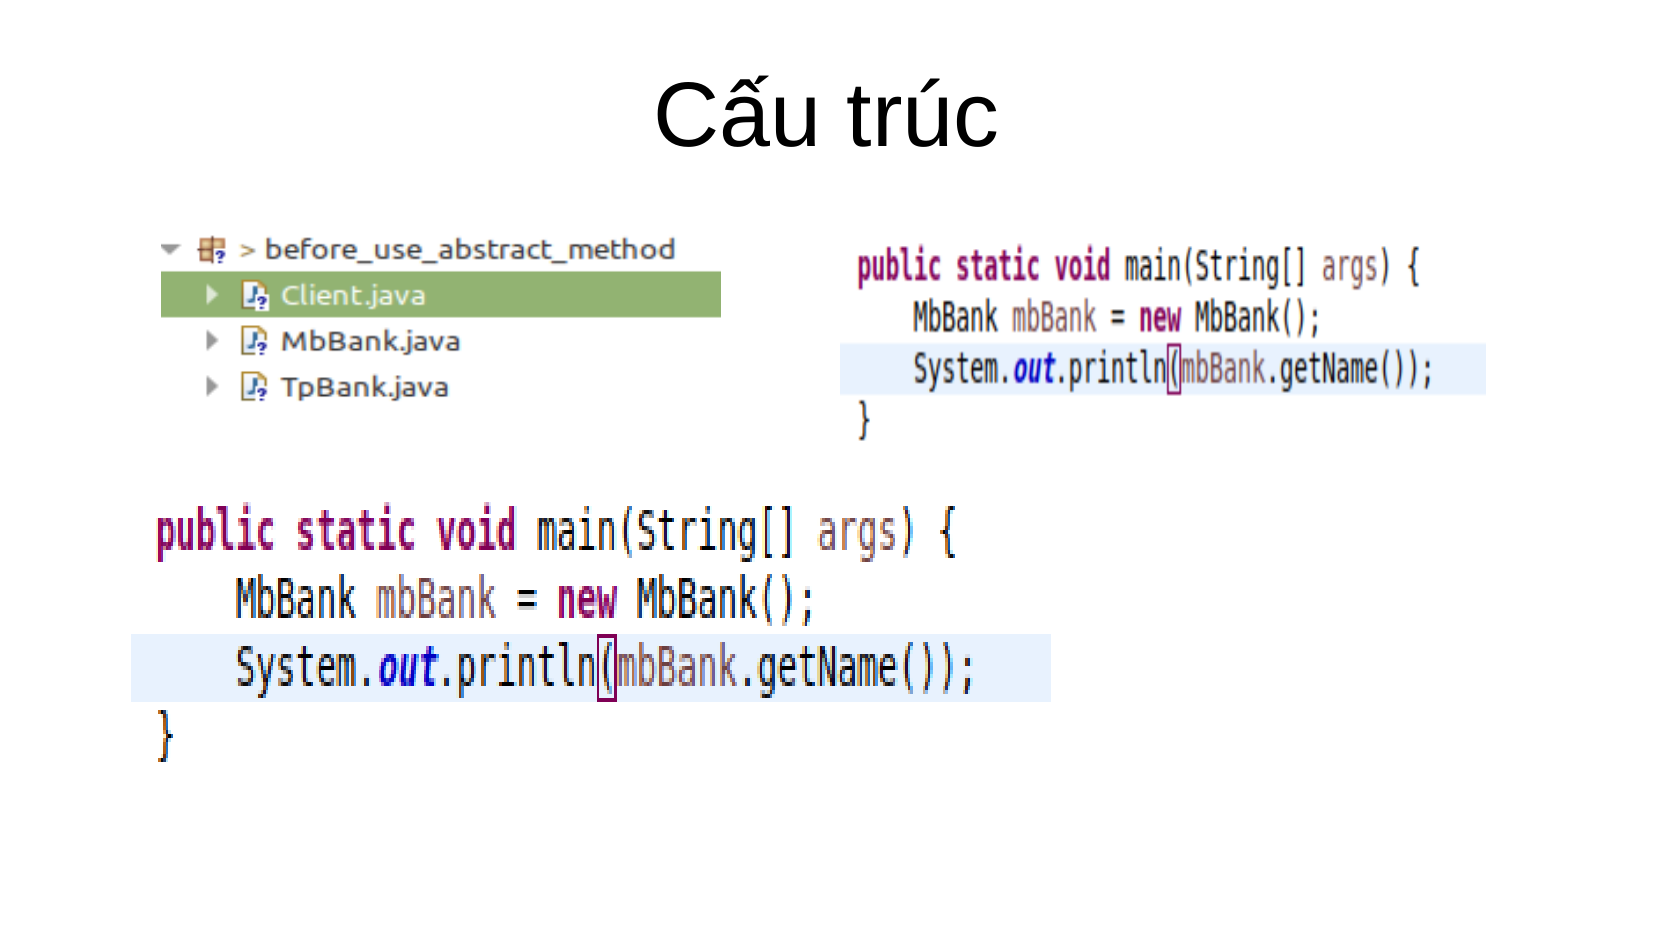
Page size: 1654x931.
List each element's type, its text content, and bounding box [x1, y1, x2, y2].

picture [131, 494, 1051, 796]
picture [161, 224, 721, 421]
title Cấu trúc [82, 37, 1571, 193]
picture [840, 239, 1486, 466]
